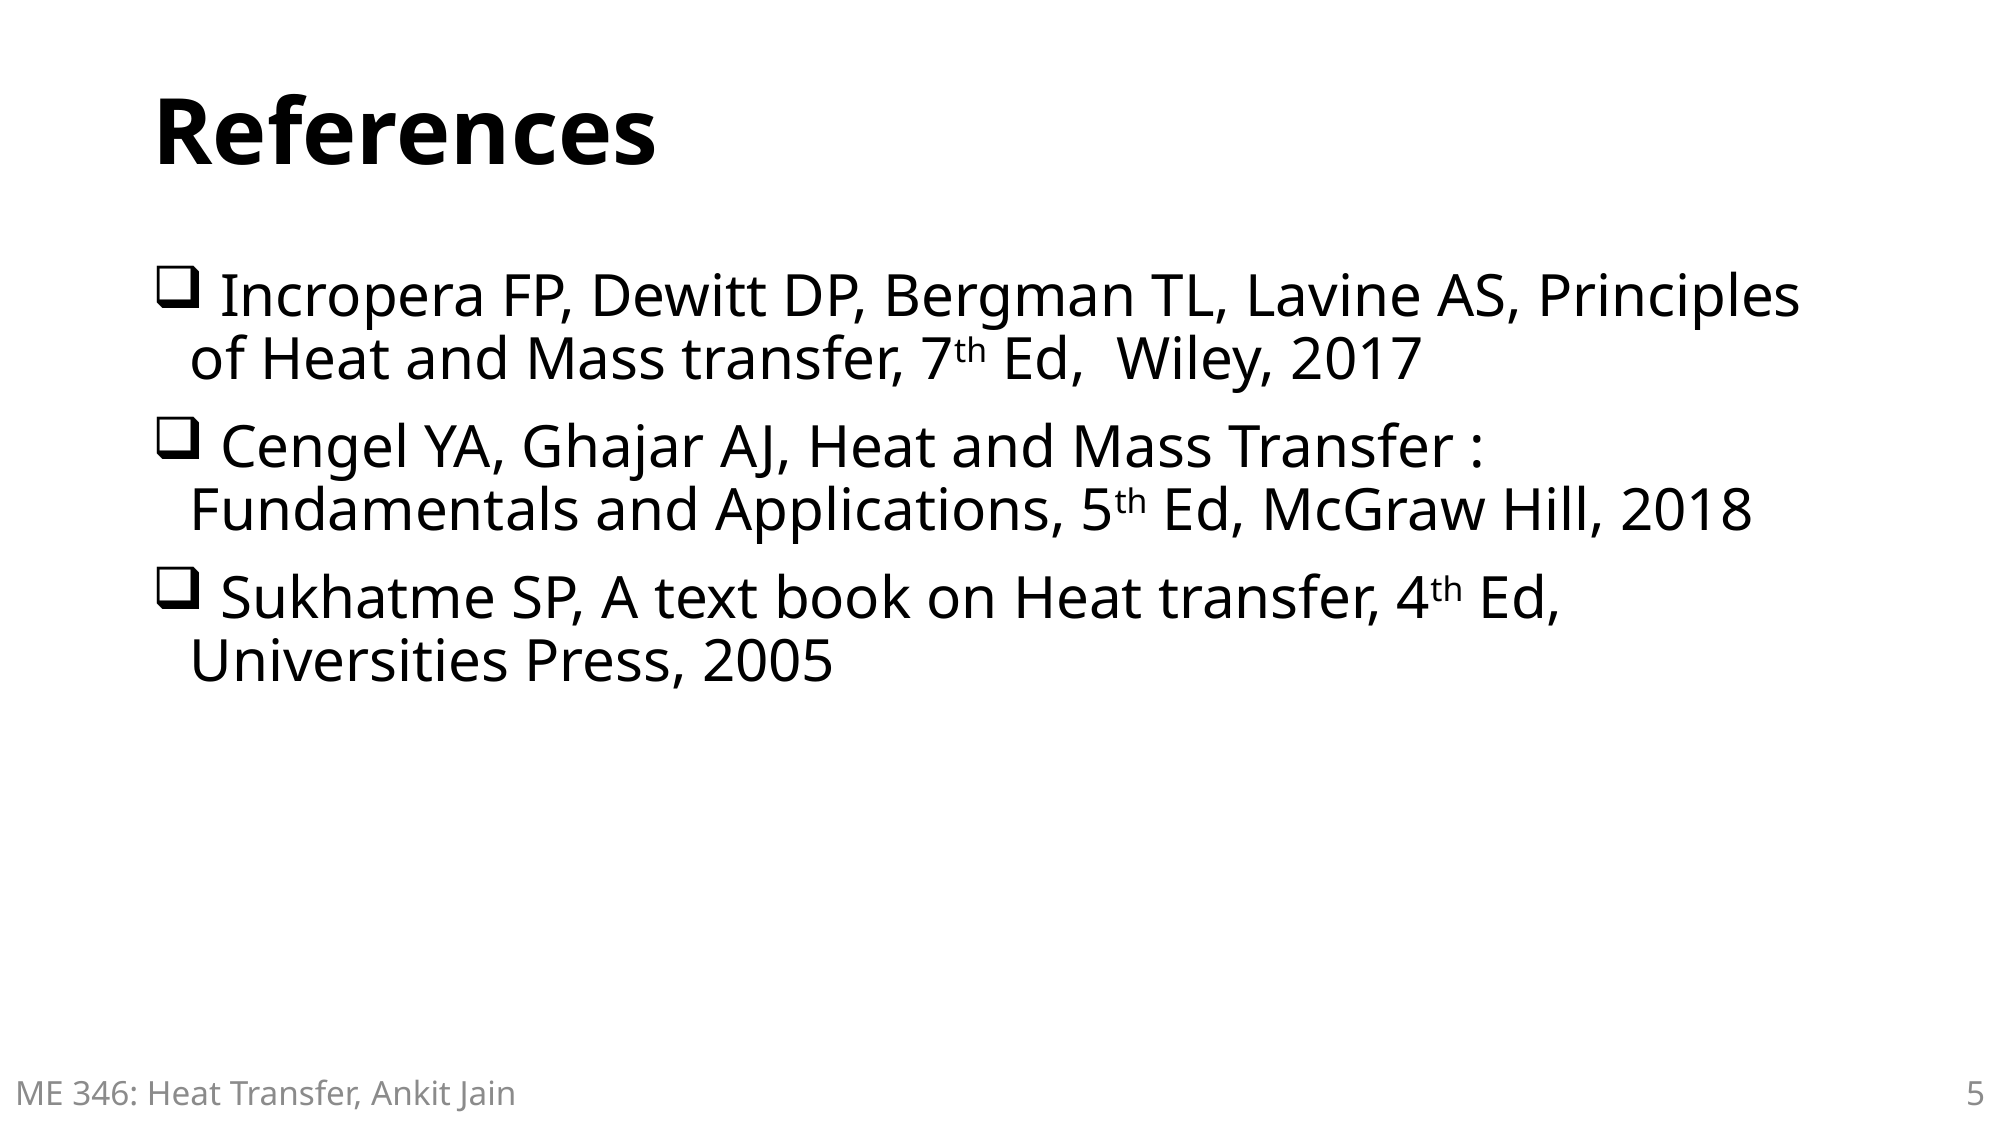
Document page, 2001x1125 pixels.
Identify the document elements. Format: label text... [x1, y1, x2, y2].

title References [137, 25, 1863, 244]
list Incropera FP, Dewitt DP, Bergman TL, Lavine AS, Principles of Heat and Mass transfer, 7th Ed, Wiley, 2017 Cengel YA, Ghajar AJ, Heat and Mass Transfer : Fundamentals and Applications, 5th Ed, McGraw Hill, 2018 Sukhatme SP, A text book on Heat transfer, 4th Ed, Universities Press, 2005 [137, 258, 1863, 1014]
